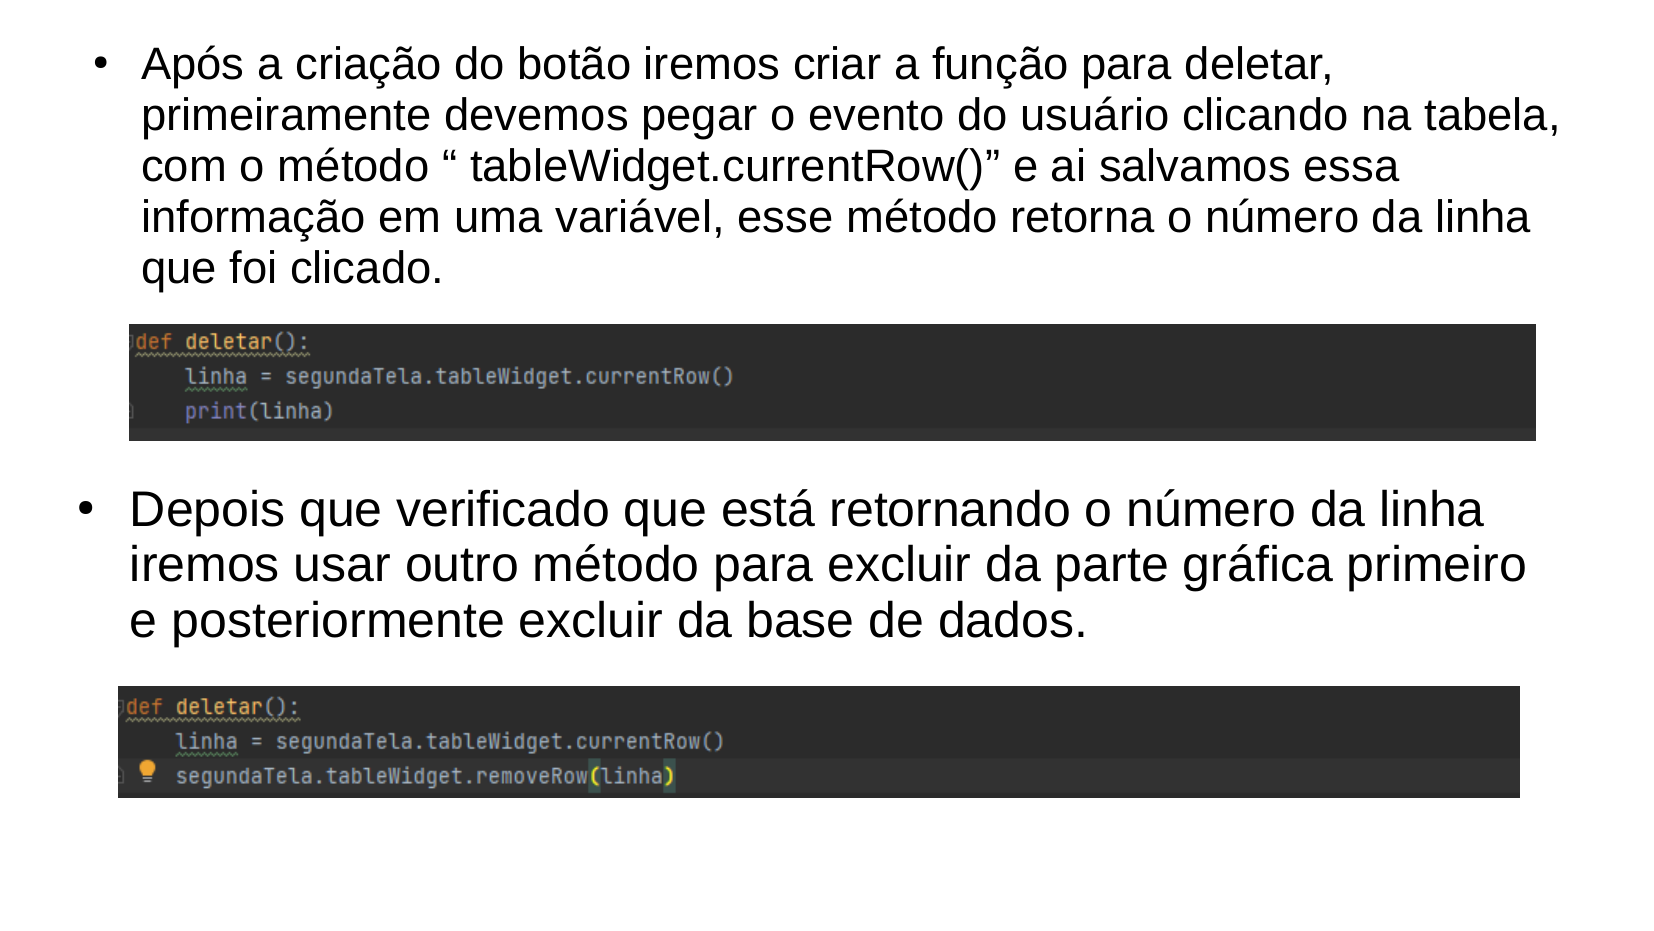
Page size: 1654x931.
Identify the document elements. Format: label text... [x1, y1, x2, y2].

list Depois que verificado que está retornando o número da linha iremos usar outro método para excluir da parte gráfica primeiro e posteriormente excluir da base de dados. [59, 480, 1548, 739]
picture [118, 686, 1520, 798]
list Após a criação do botão iremos criar a função para deletar, primeiramente devemos pegar o evento do usuário clicando na tabela, com o método “ tableWidget.currentRow()” e ai salvamos essa informação em uma variável, esse método retorna o número da linha que foi clicado. [76, 38, 1565, 296]
picture [129, 324, 1536, 441]
